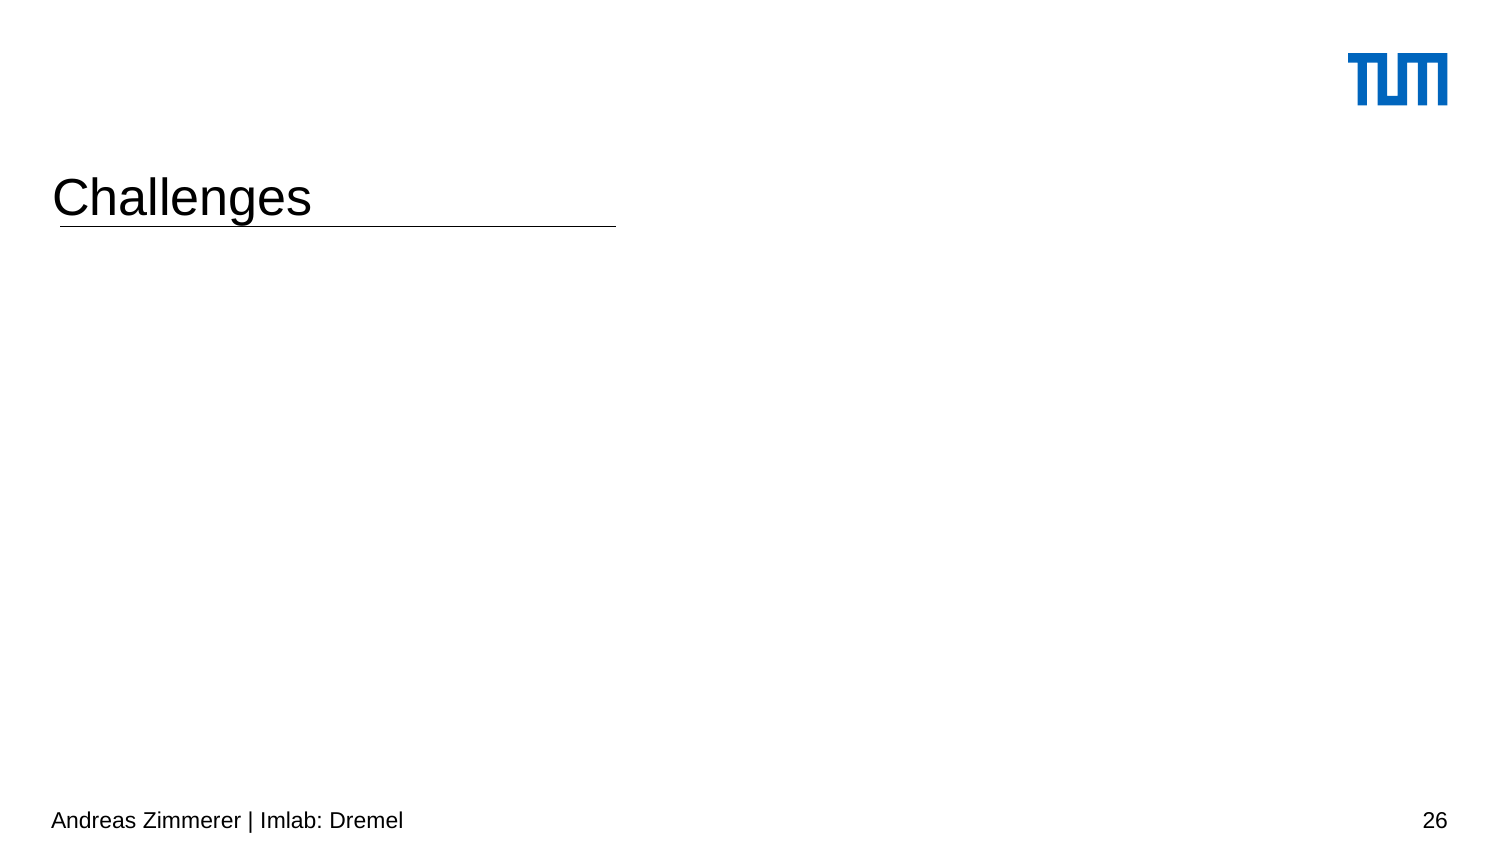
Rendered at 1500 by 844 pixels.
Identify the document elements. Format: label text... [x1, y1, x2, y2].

title Challenges [52, 159, 1449, 227]
slide_number <number> [1112, 796, 1448, 842]
footer Andreas Zimmerer | Imlab: Dremel [51, 796, 1112, 842]
